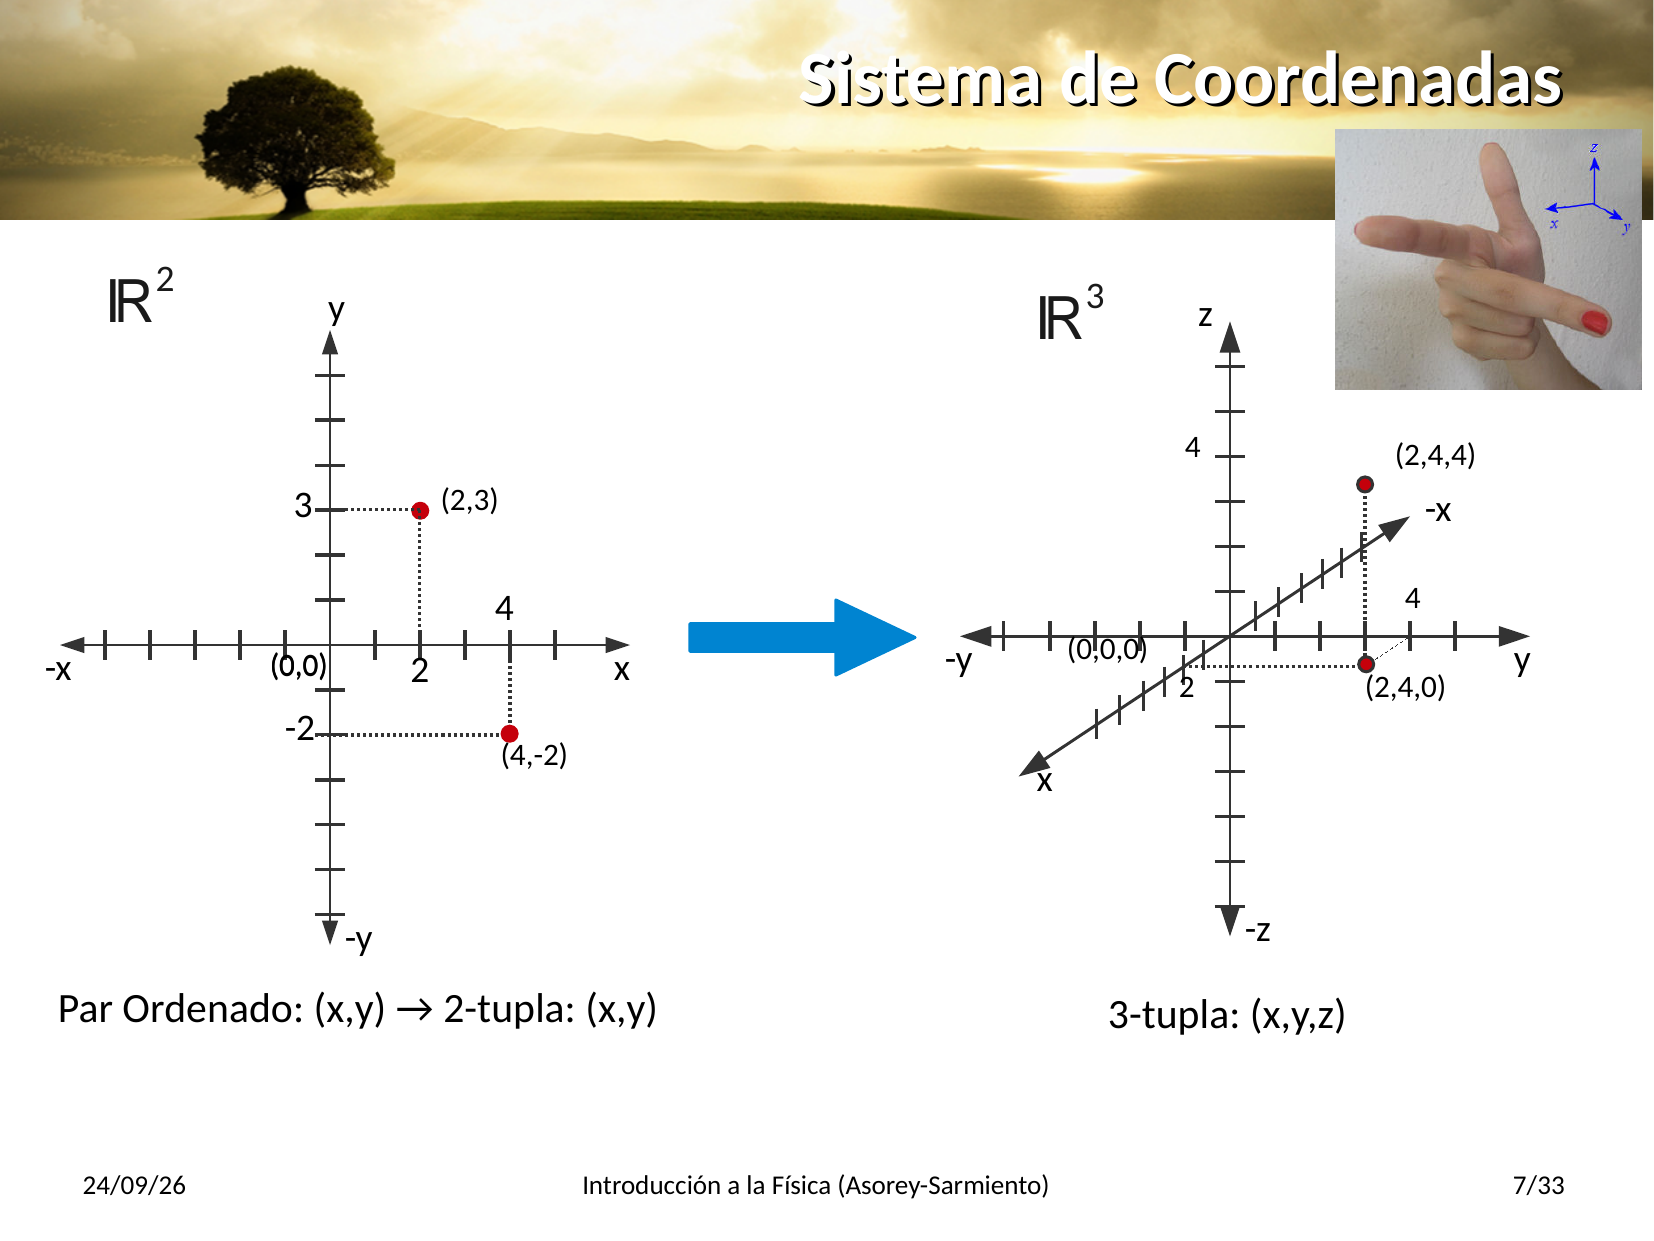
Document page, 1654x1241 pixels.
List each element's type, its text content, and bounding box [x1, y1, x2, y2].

text_box (2,4,4) [1380, 435, 1501, 489]
text_box z [1183, 290, 1228, 352]
text_box [1358, 656, 1374, 666]
text_box 2 [395, 647, 445, 708]
text_box -x [30, 645, 88, 706]
text_box 2 [1164, 666, 1210, 720]
text_box [690, 600, 916, 676]
chart [1031, 272, 1111, 352]
text_box [412, 503, 425, 519]
text_box x [1021, 756, 1068, 817]
text_box y [313, 284, 361, 346]
text_box 3 [279, 482, 328, 543]
text_box -2 [270, 705, 331, 766]
text_box 4 [1390, 577, 1436, 631]
text_box (0,0) [255, 645, 343, 699]
text_box y [1499, 636, 1546, 697]
text_box Par Ordenado: (x,y) → 2-tupla: (x,y) [43, 984, 676, 1051]
text_box (2,3) [425, 480, 526, 534]
text_box [502, 726, 518, 735]
chart [101, 255, 181, 335]
text_box -y [330, 915, 389, 976]
text_box (4,-2) [485, 735, 586, 789]
text_box -z [1230, 906, 1286, 967]
text_box (0,0,0) [1052, 628, 1171, 682]
text_box [1357, 476, 1373, 492]
text_box 4 [480, 584, 529, 646]
text_box 4 [1170, 426, 1216, 481]
title Sistema de Coordenadas [75, 19, 1564, 151]
text_box -x [1410, 489, 1468, 547]
text_box (2,4,0) [1350, 666, 1471, 721]
text_box 3-tupla: (x,y,z) [1093, 990, 1366, 1056]
text_box x [599, 645, 646, 706]
text_box -y [930, 636, 989, 697]
picture [0, 0, 1654, 391]
